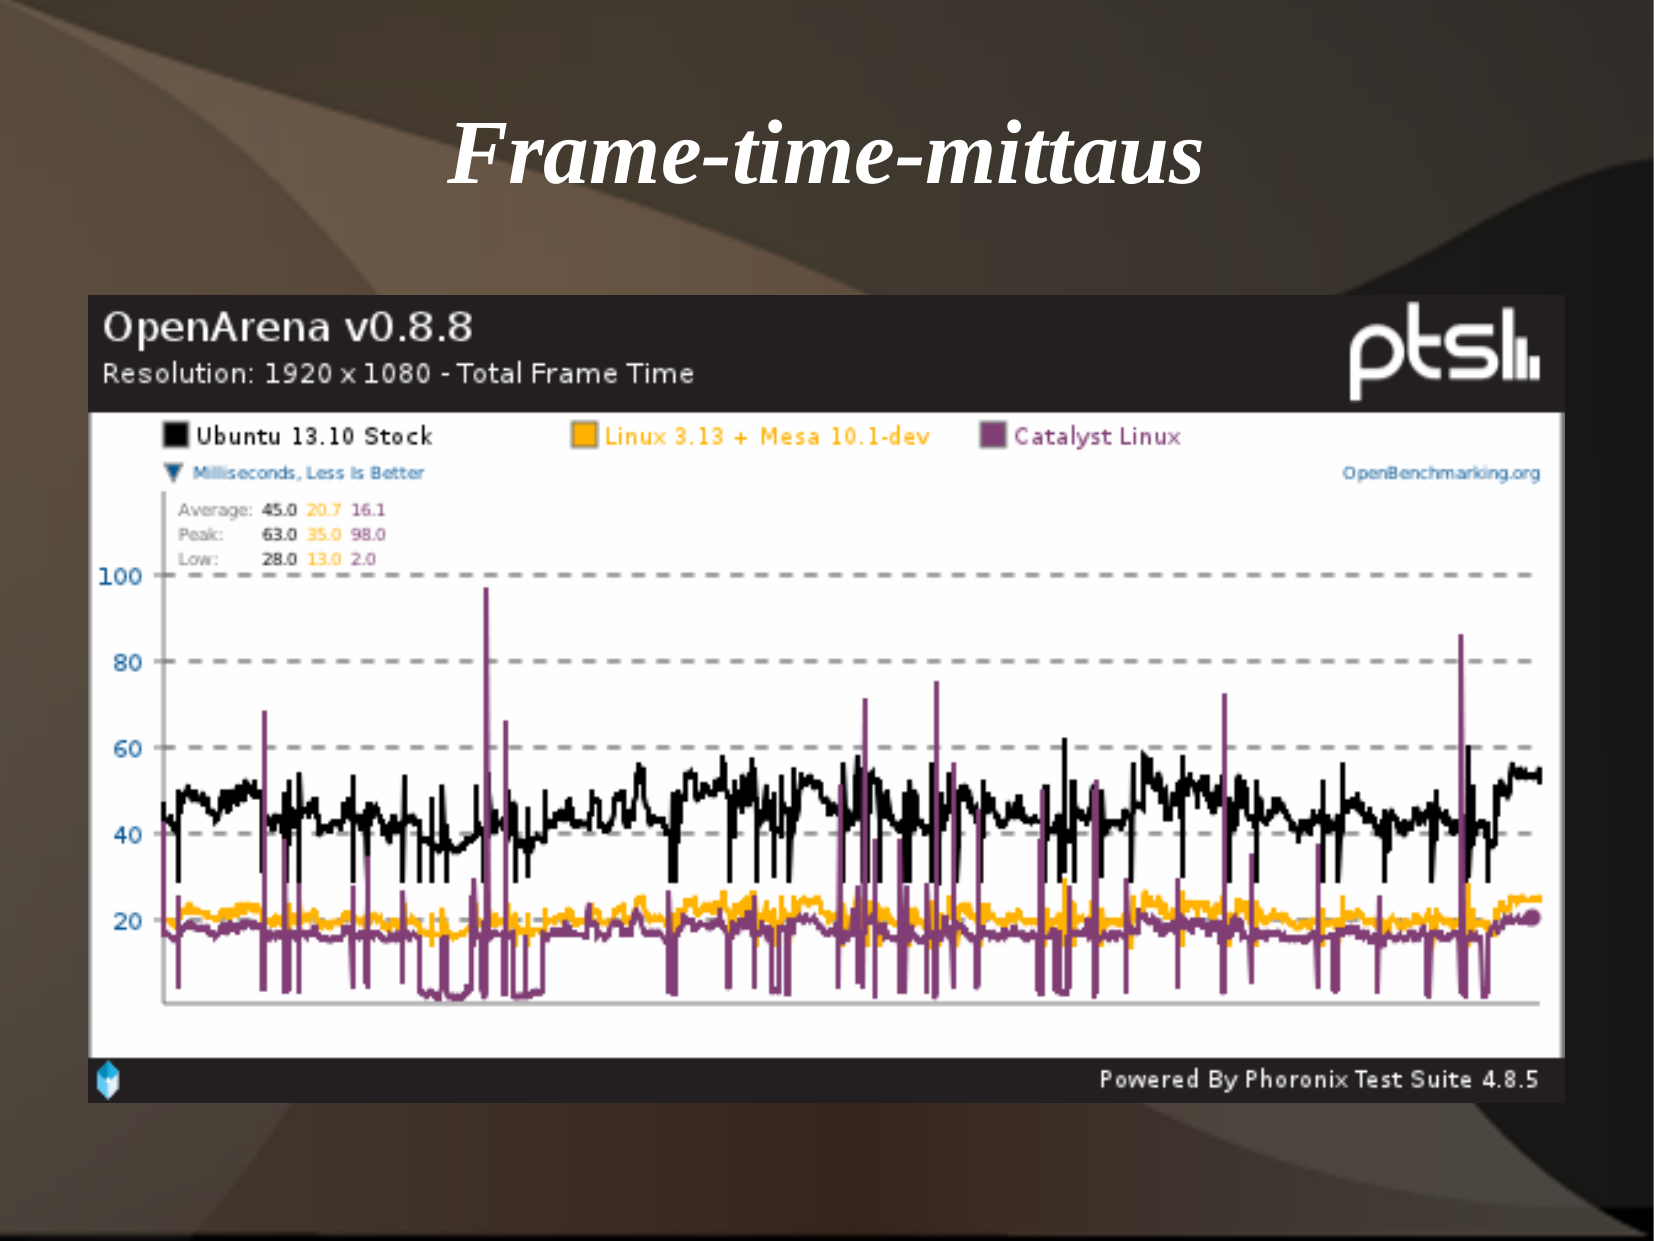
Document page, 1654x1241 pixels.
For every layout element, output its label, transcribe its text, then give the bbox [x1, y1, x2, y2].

picture [0, 0, 1654, 1241]
title Frame-time-mittaus [82, 56, 1571, 250]
